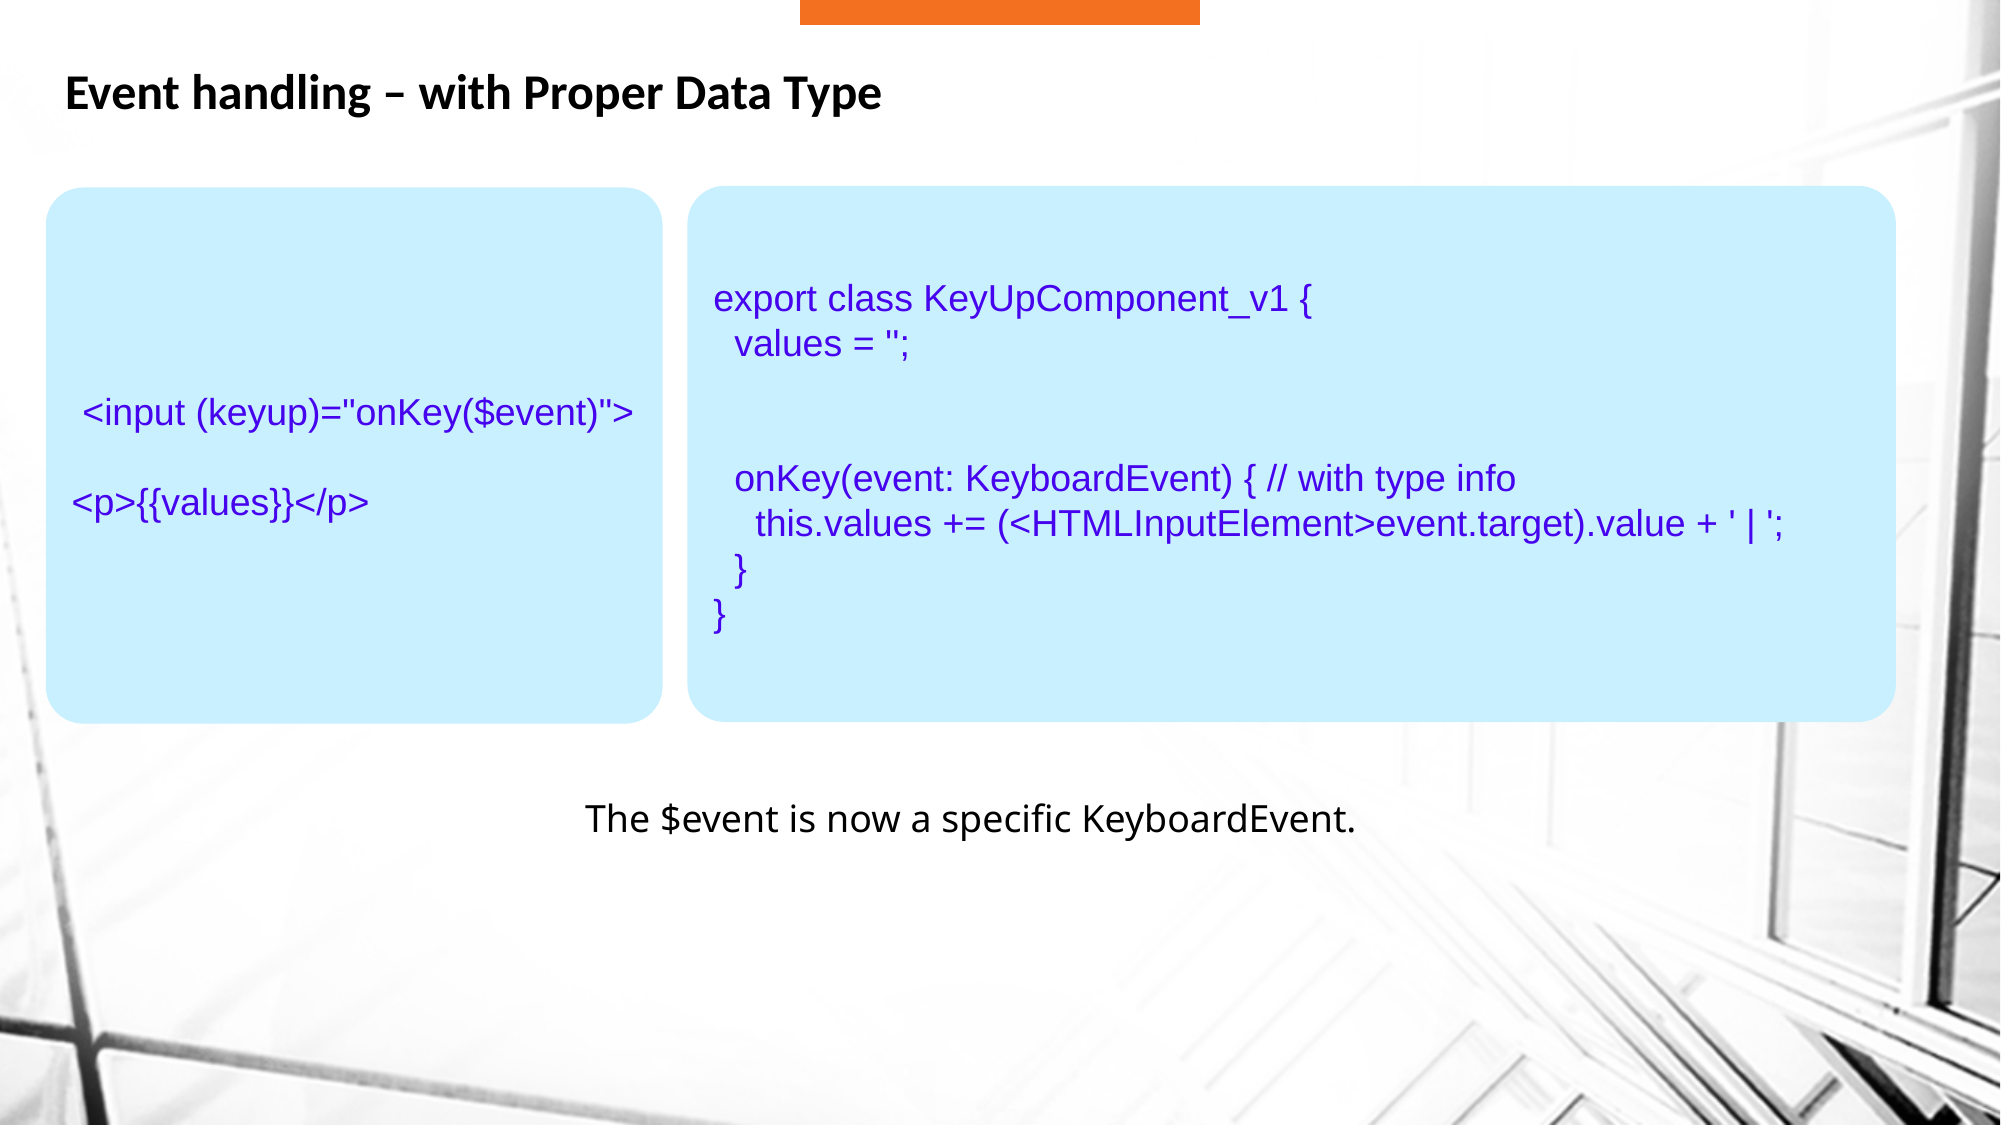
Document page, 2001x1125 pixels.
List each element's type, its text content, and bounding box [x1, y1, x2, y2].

title Event handling – with Proper Data Type [50, 63, 1951, 150]
text_box The $event is now a specific KeyboardEvent. [47, 788, 1896, 848]
text_box <input (keyup)="onKey($event)"> <p>{{values}}</p> [45, 187, 663, 724]
text_box export class KeyUpComponent_v1 { values = ''; onKey(event: KeyboardEvent) { // with type info this.values += (<HTMLInputElement>event.target).value + ' | '; } } [687, 185, 1896, 723]
